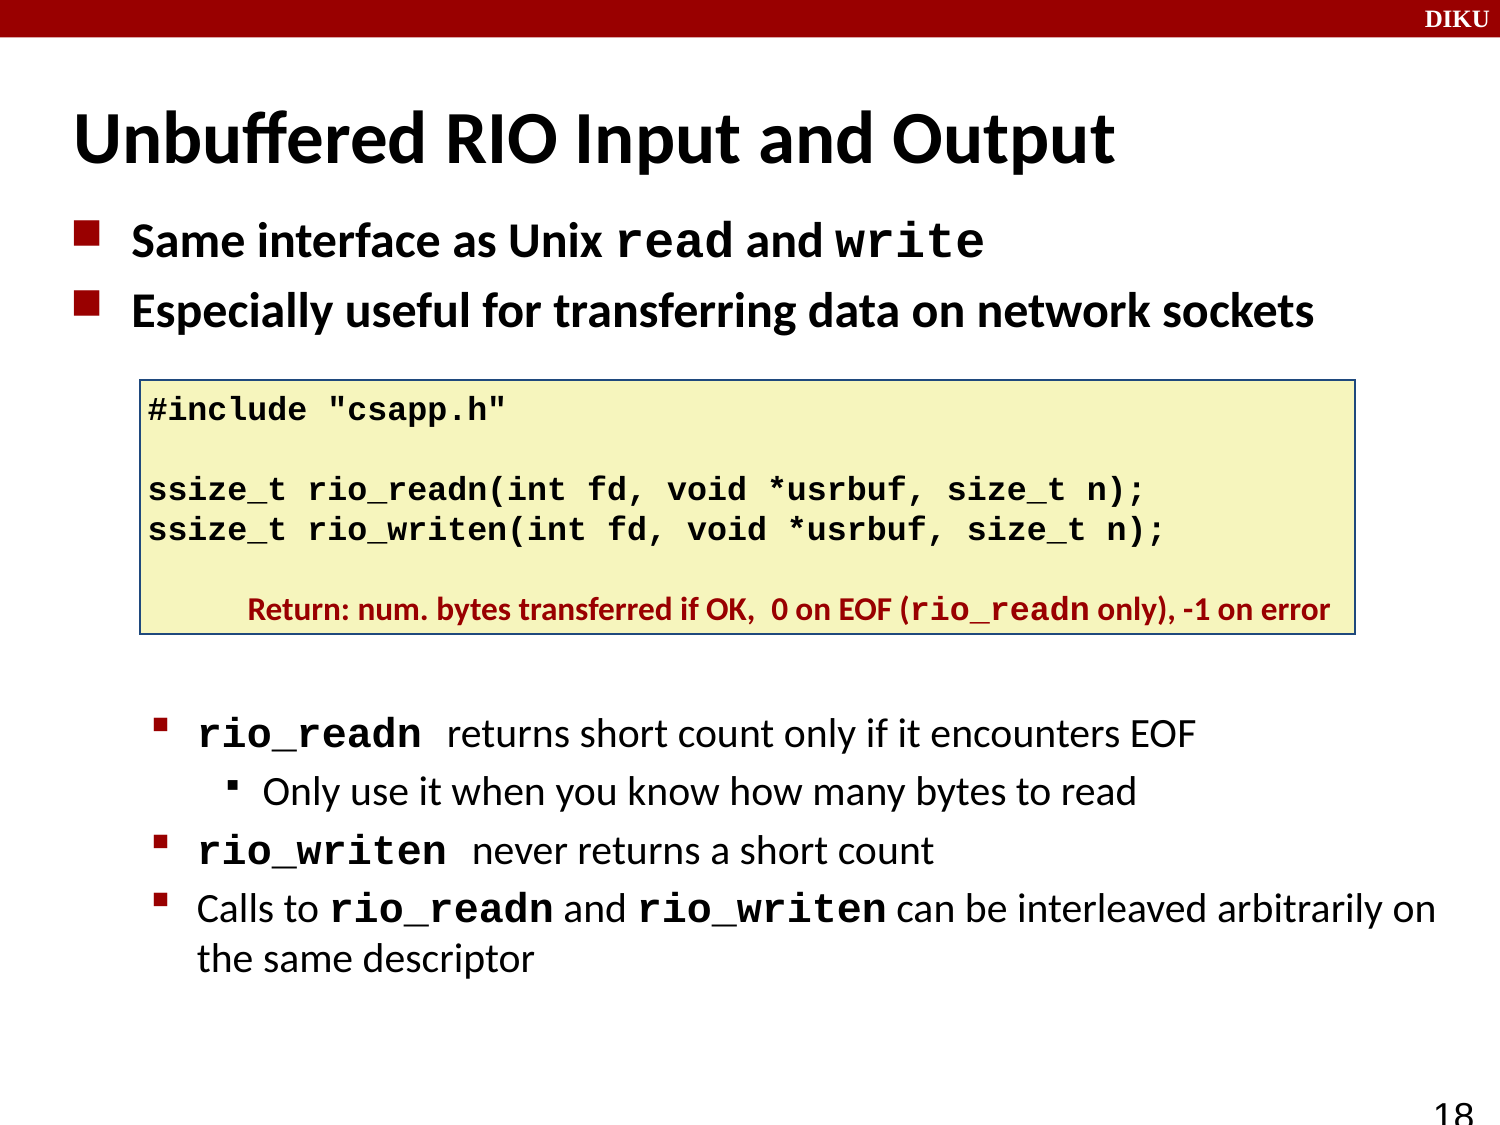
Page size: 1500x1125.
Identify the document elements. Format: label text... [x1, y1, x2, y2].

text_box #include "csapp.h" ssize_t rio_readn(int fd, void *usrbuf, size_t n); ssize_t rio_writen(int fd, void *usrbuf, size_t n); Return: num. bytes transferred if OK, 0 on EOF (rio_readn only), -1 on error [140, 380, 1356, 635]
text_box Unbuffered RIO Input and Output [58, 71, 1304, 197]
text_box Same interface as Unix read and write Especially useful for transferring data on network sockets rio_readn returns short count only if it encounters EOF Only use it when you know how many bytes to read rio_writen never returns a short count Calls to rio_readn and rio_writen can be interleaved arbitrarily on the same descriptor [60, 200, 1488, 1050]
